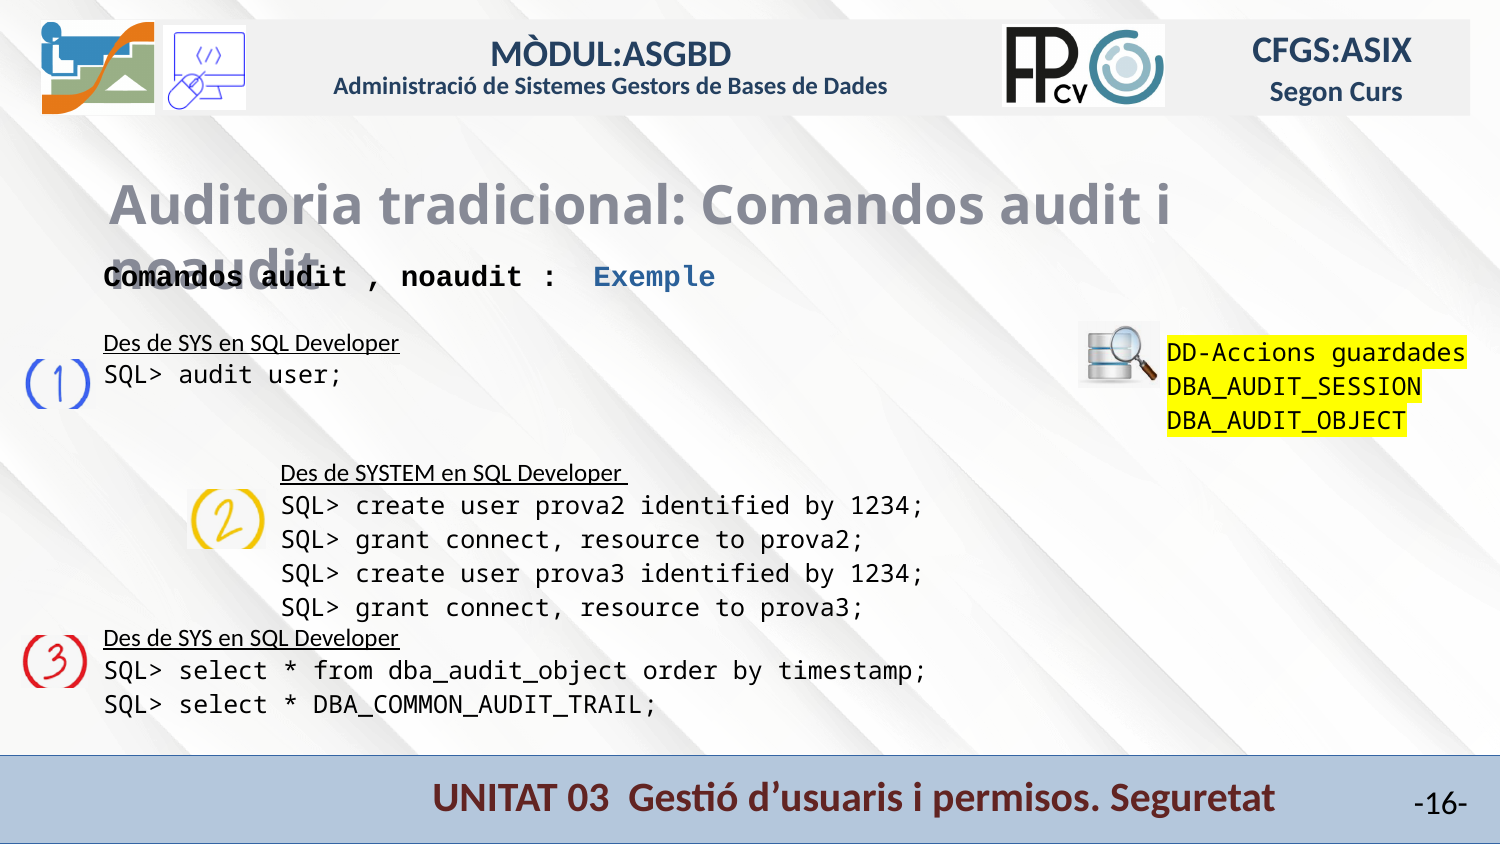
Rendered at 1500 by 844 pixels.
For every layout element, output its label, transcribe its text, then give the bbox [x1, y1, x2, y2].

picture [0, 0, 1500, 755]
text_box Des de SYS en SQL Developer SQL> audit user; [88, 324, 739, 465]
text_box Des de SYS en SQL Developer SQL> select * from dba_audit_object order by timestamp; SQL> select * DBA_COMMON_AUDIT_TRAIL; [88, 620, 945, 710]
text_box Des de SYSTEM en SQL Developer SQL> create user prova2 identified by 1234; SQL> grant connect, resource to prova2; SQL> create user prova3 identified by 1234; SQL> grant connect, resource to prova3; [265, 455, 1123, 596]
text_box DD-Accions guardades DBA_AUDIT_SESSION DBA_AUDIT_OBJECT [1152, 327, 1482, 418]
text_box Comandos audit , noaudit : Exemple [88, 255, 768, 325]
title Auditoria tradicional: Comandos audit i noaudit [109, 170, 1396, 256]
